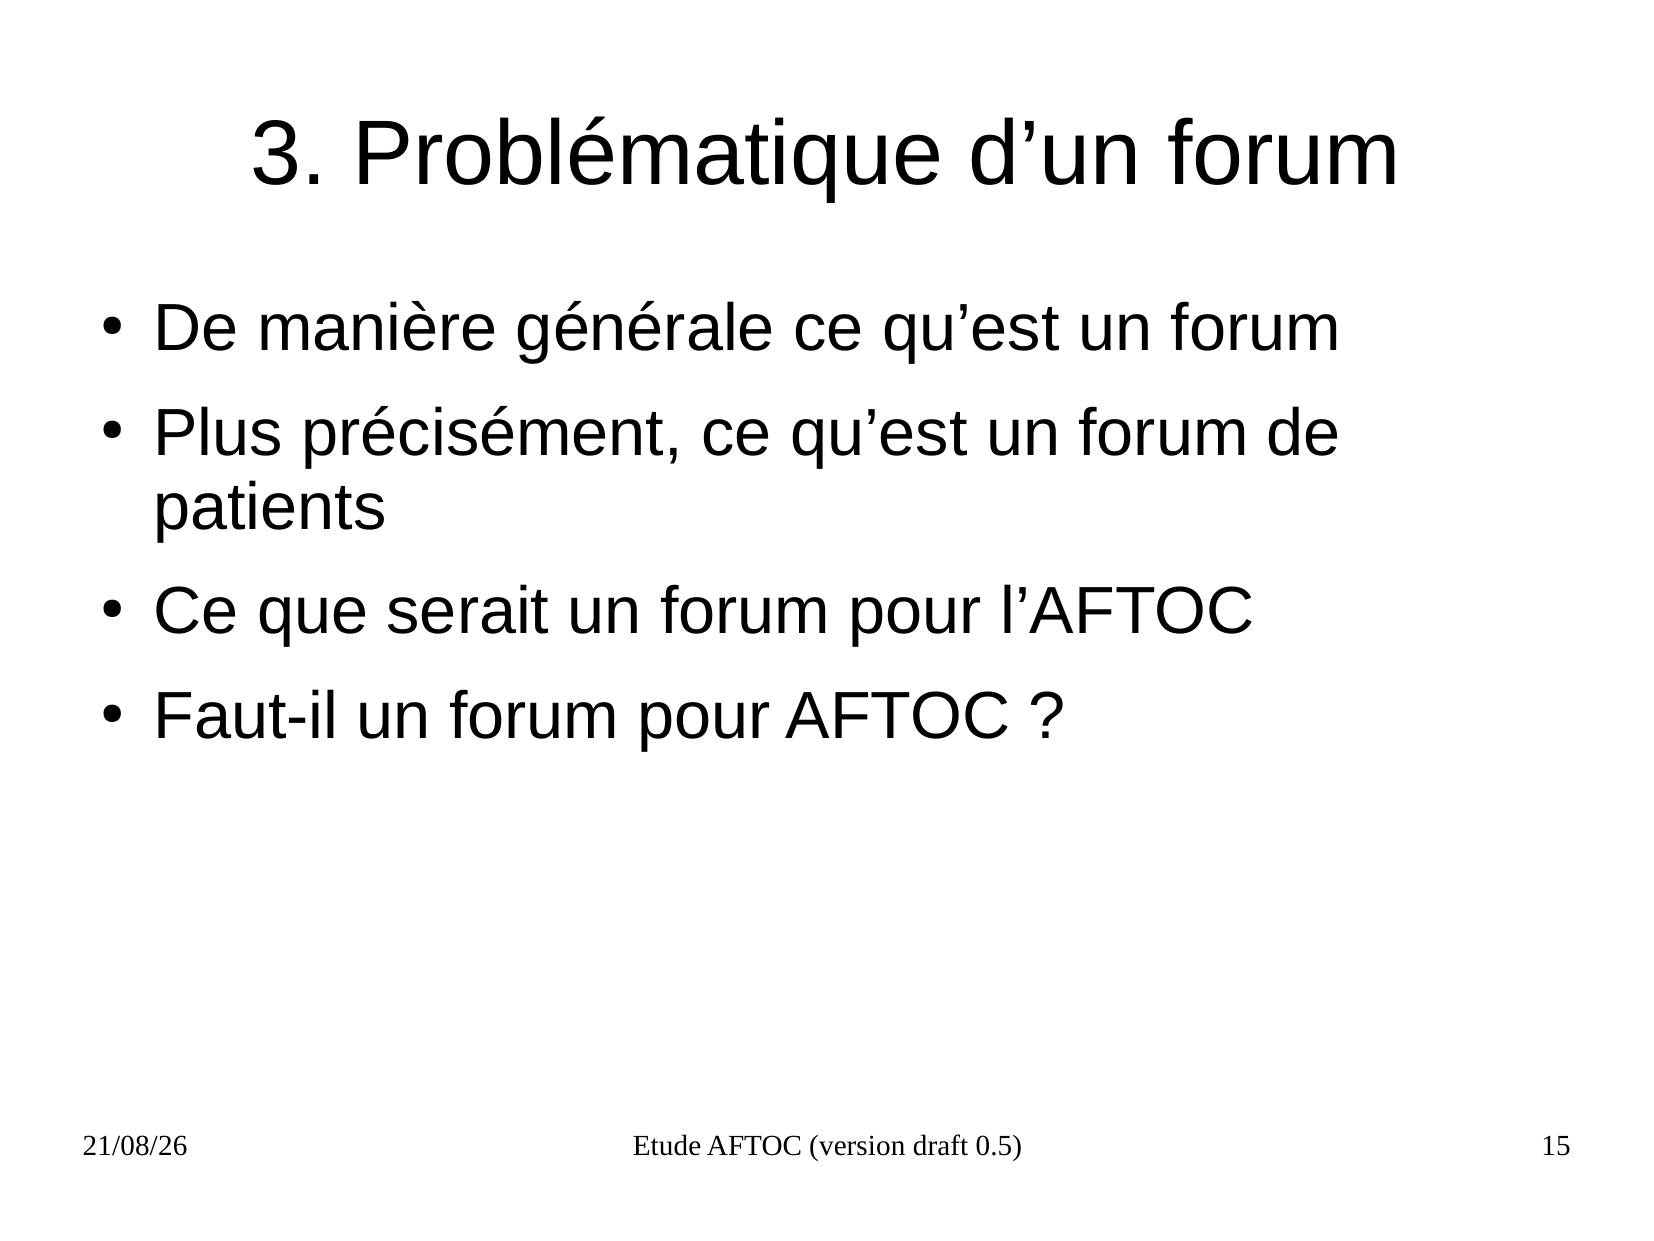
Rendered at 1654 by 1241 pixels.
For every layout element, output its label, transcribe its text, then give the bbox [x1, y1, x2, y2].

list De manière générale ce qu’est un forum Plus précisément, ce qu’est un forum de patients Ce que serait un forum pour l’AFTOC Faut-il un forum pour AFTOC ? [82, 290, 1571, 1010]
title 3. Problématique d’un forum [82, 49, 1571, 257]
